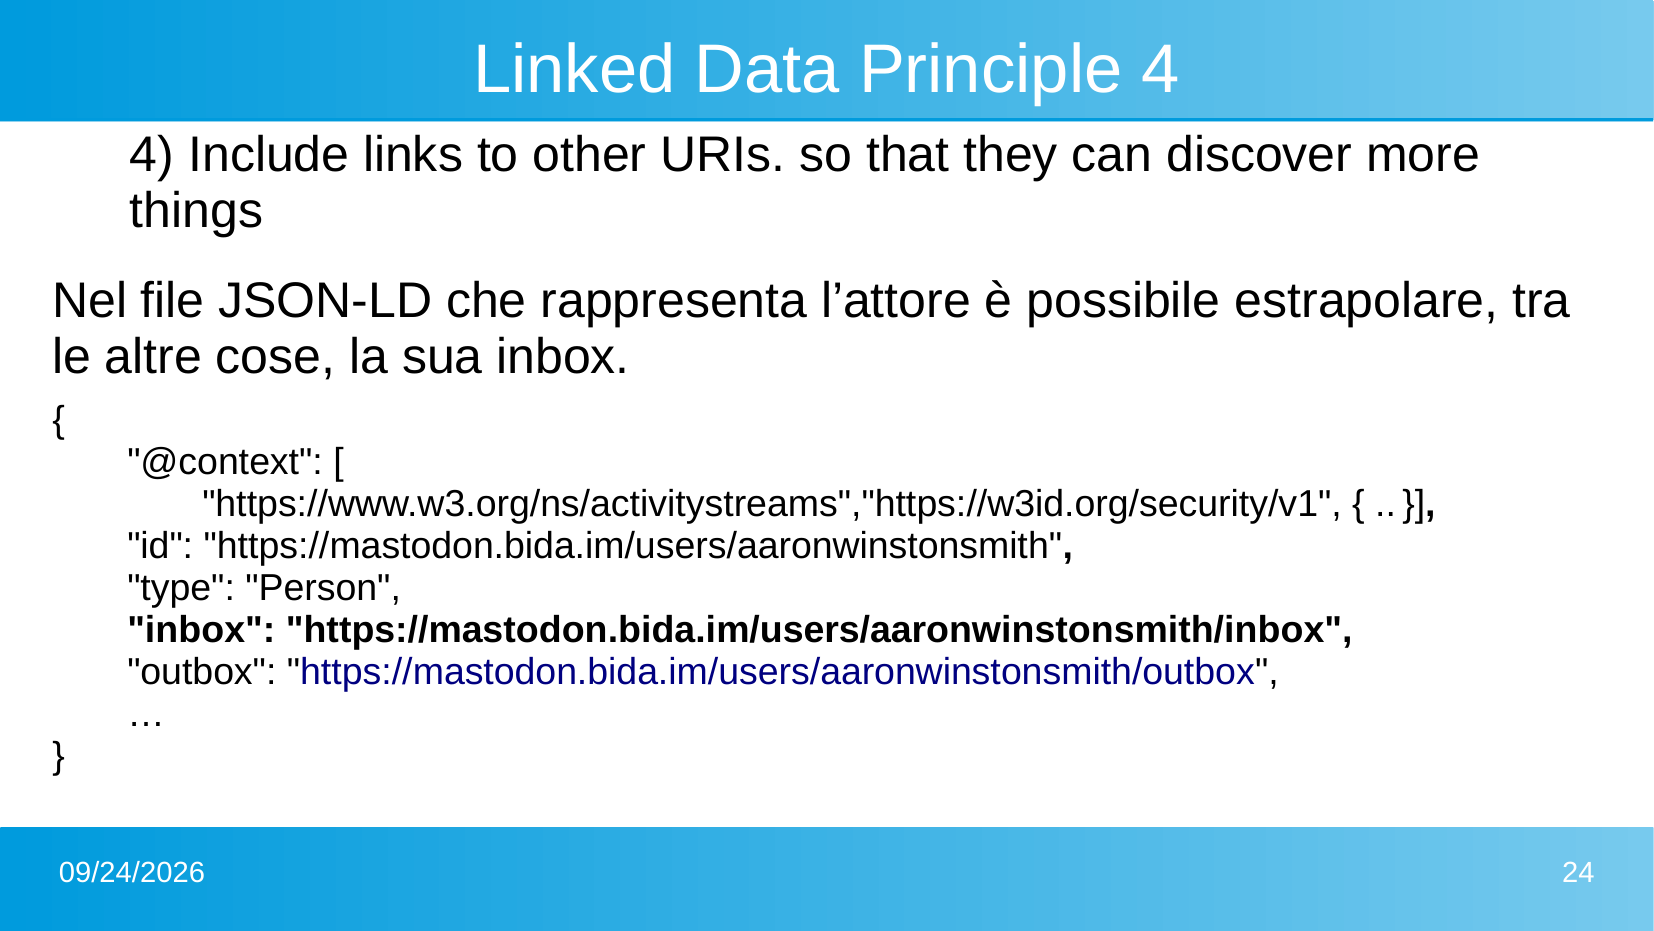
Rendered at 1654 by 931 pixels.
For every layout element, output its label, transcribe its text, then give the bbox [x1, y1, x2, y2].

text_box Nel file JSON-LD che rappresenta l’attore è possibile estrapolare, tra le altre cose, la sua inbox. [37, 264, 1613, 392]
text_box { "@context": [ "https://www.w3.org/ns/activitystreams","https://w3id.org/security/v1", { .. }], "id": "https://mastodon.bida.im/users/aaronwinstonsmith", "type": "Person", "inbox": "https://mastodon.bida.im/users/aaronwinstonsmith/inbox", "outbox": "https://mastodon.bida.im/users/aaronwinstonsmith/outbox", … } [37, 391, 1576, 827]
title Linked Data Principle 4 [59, 29, 1595, 108]
list 4) Include links to other URIs. so that they can discover more things [59, 126, 1595, 188]
